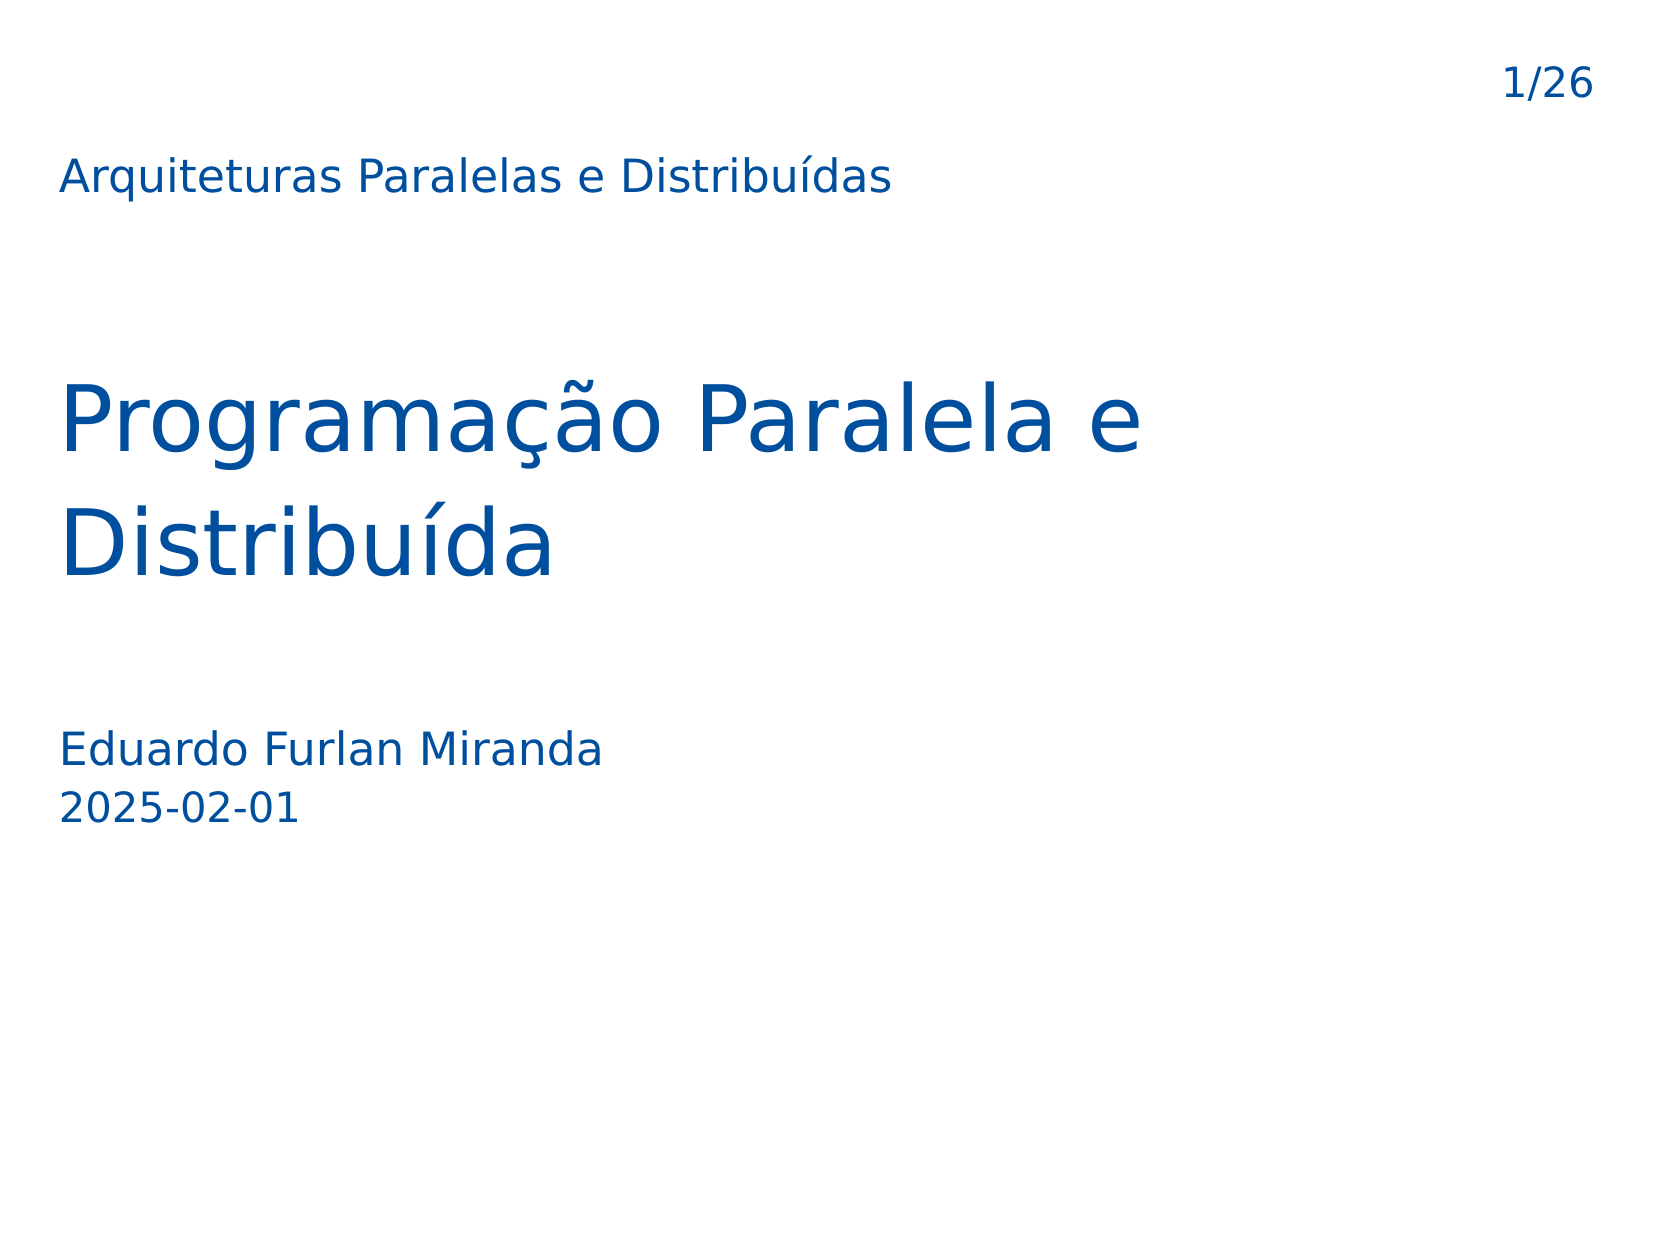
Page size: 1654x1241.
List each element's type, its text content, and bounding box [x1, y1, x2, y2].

list Arquiteturas Paralelas e Distribuídas Programação Paralela e Distribuída Eduardo Furlan Miranda 2025-02-01 [59, 141, 1625, 1211]
